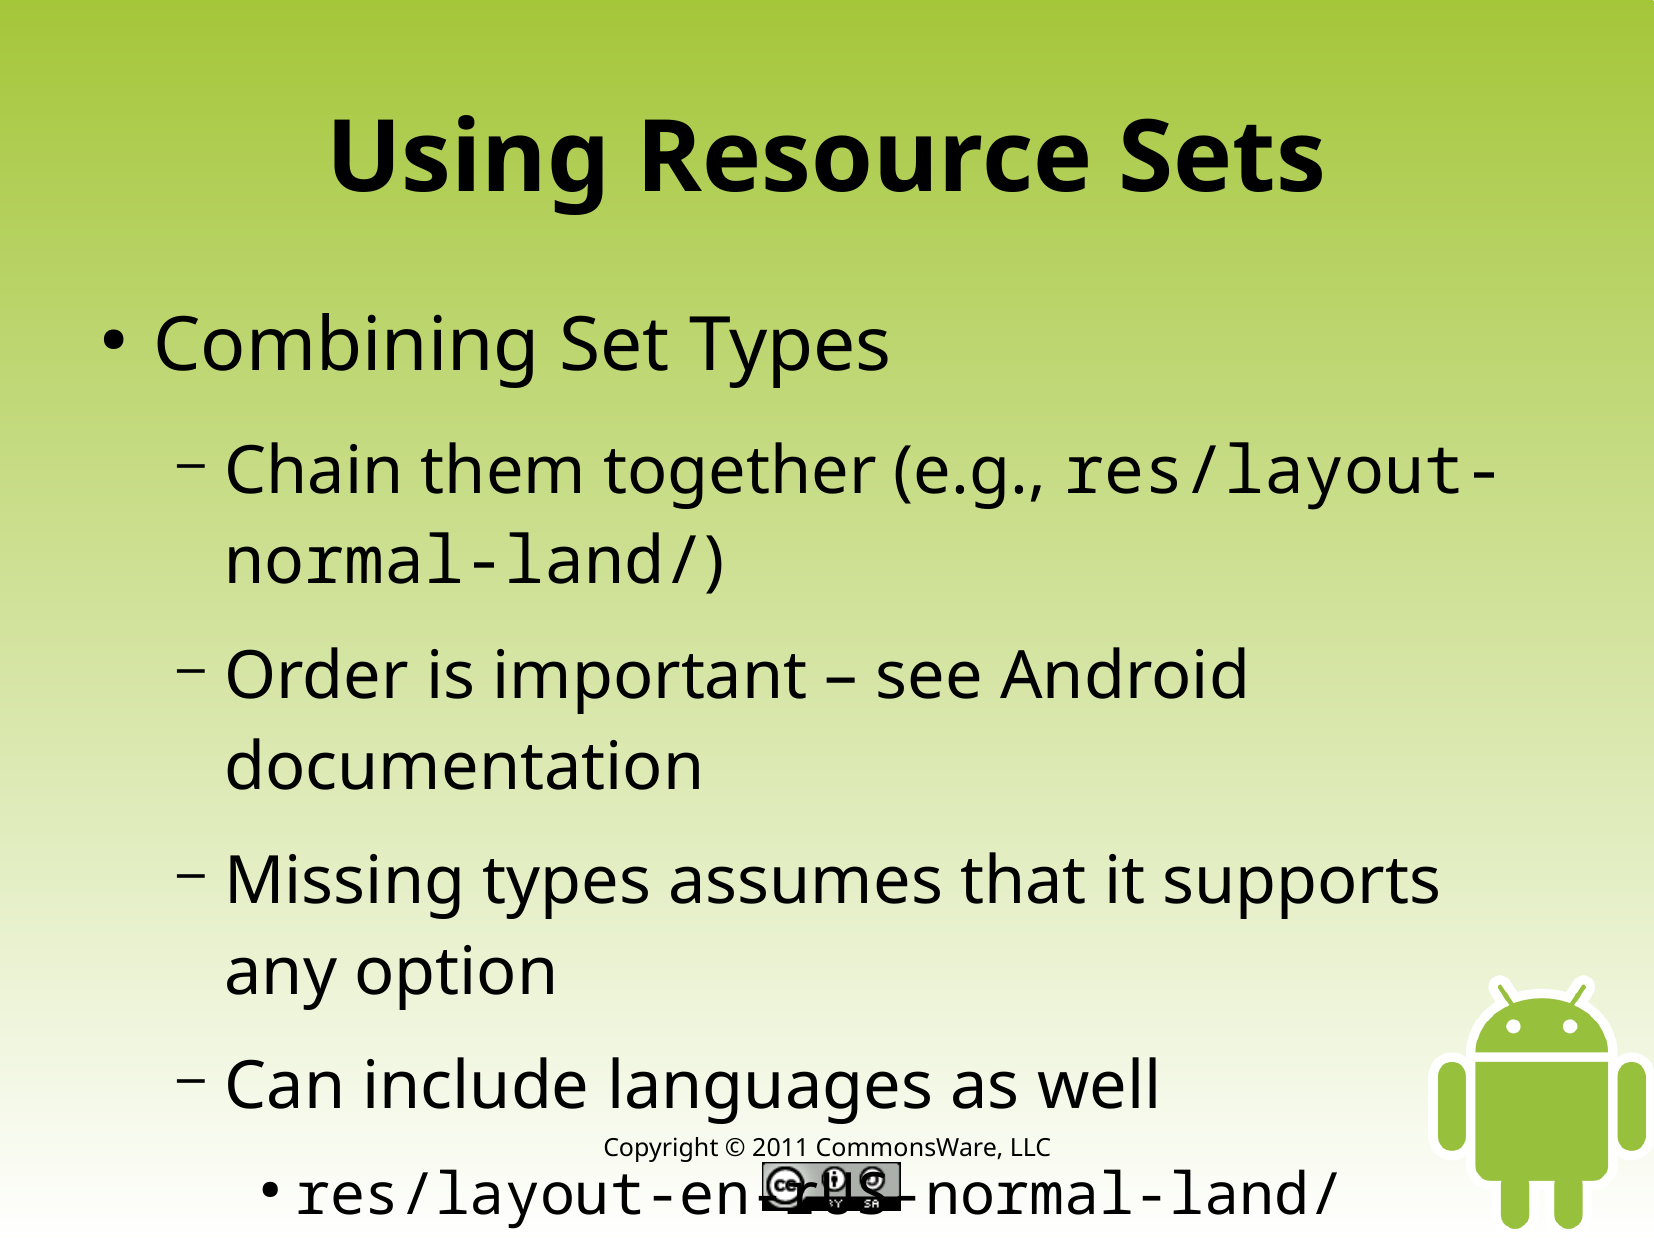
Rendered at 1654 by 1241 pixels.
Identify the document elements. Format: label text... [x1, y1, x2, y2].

picture [1428, 975, 1654, 1238]
picture [762, 1162, 901, 1211]
title Using Resource Sets [82, 49, 1571, 257]
list Combining Set Types Chain them together (e.g., res/layout-normal-land/) Order is important – see Android documentation Missing types assumes that it supports any option Can include languages as well res/layout-en-rUS-normal-land/ [82, 290, 1571, 1126]
